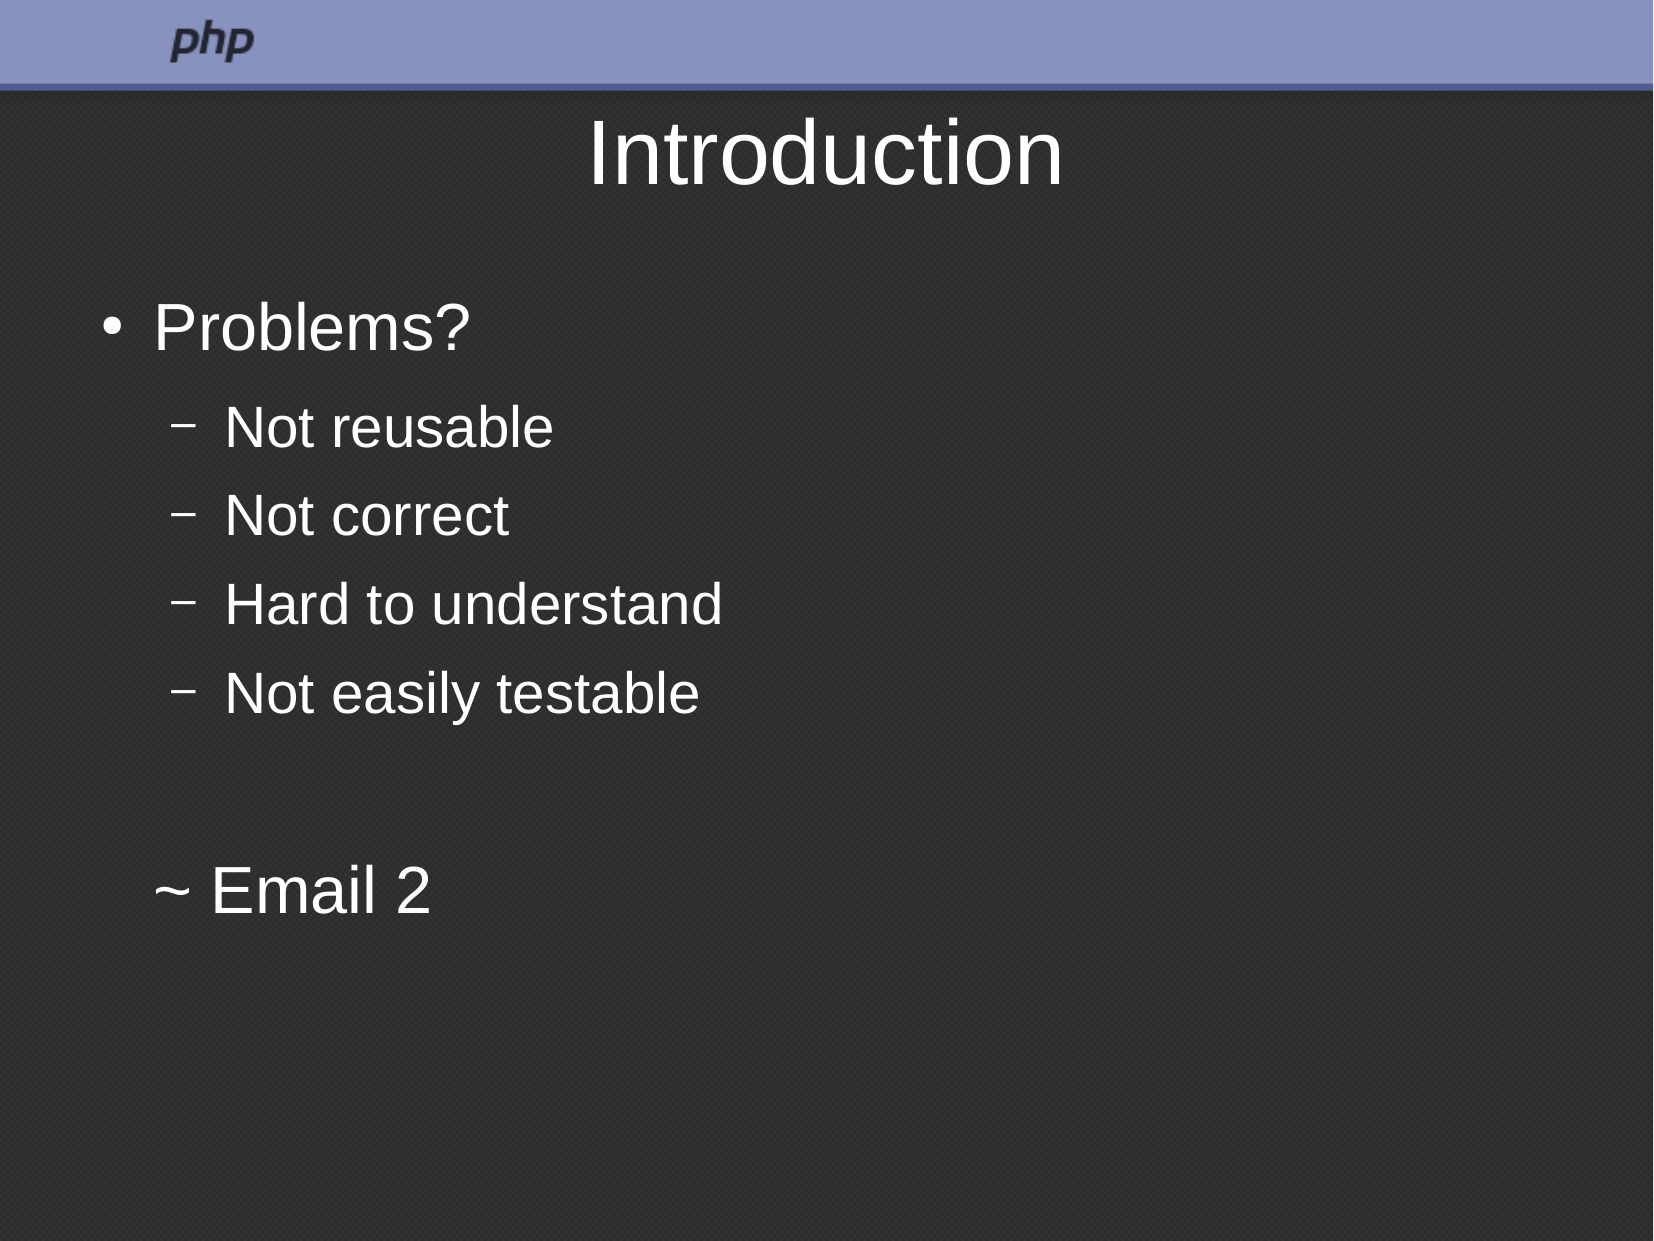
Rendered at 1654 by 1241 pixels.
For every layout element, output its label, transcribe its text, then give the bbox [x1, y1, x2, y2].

picture [0, 0, 1654, 1241]
title Introduction [82, 49, 1571, 257]
list Problems? Not reusable Not correct Hard to understand Not easily testable ~ Email 2 [82, 290, 1571, 1010]
